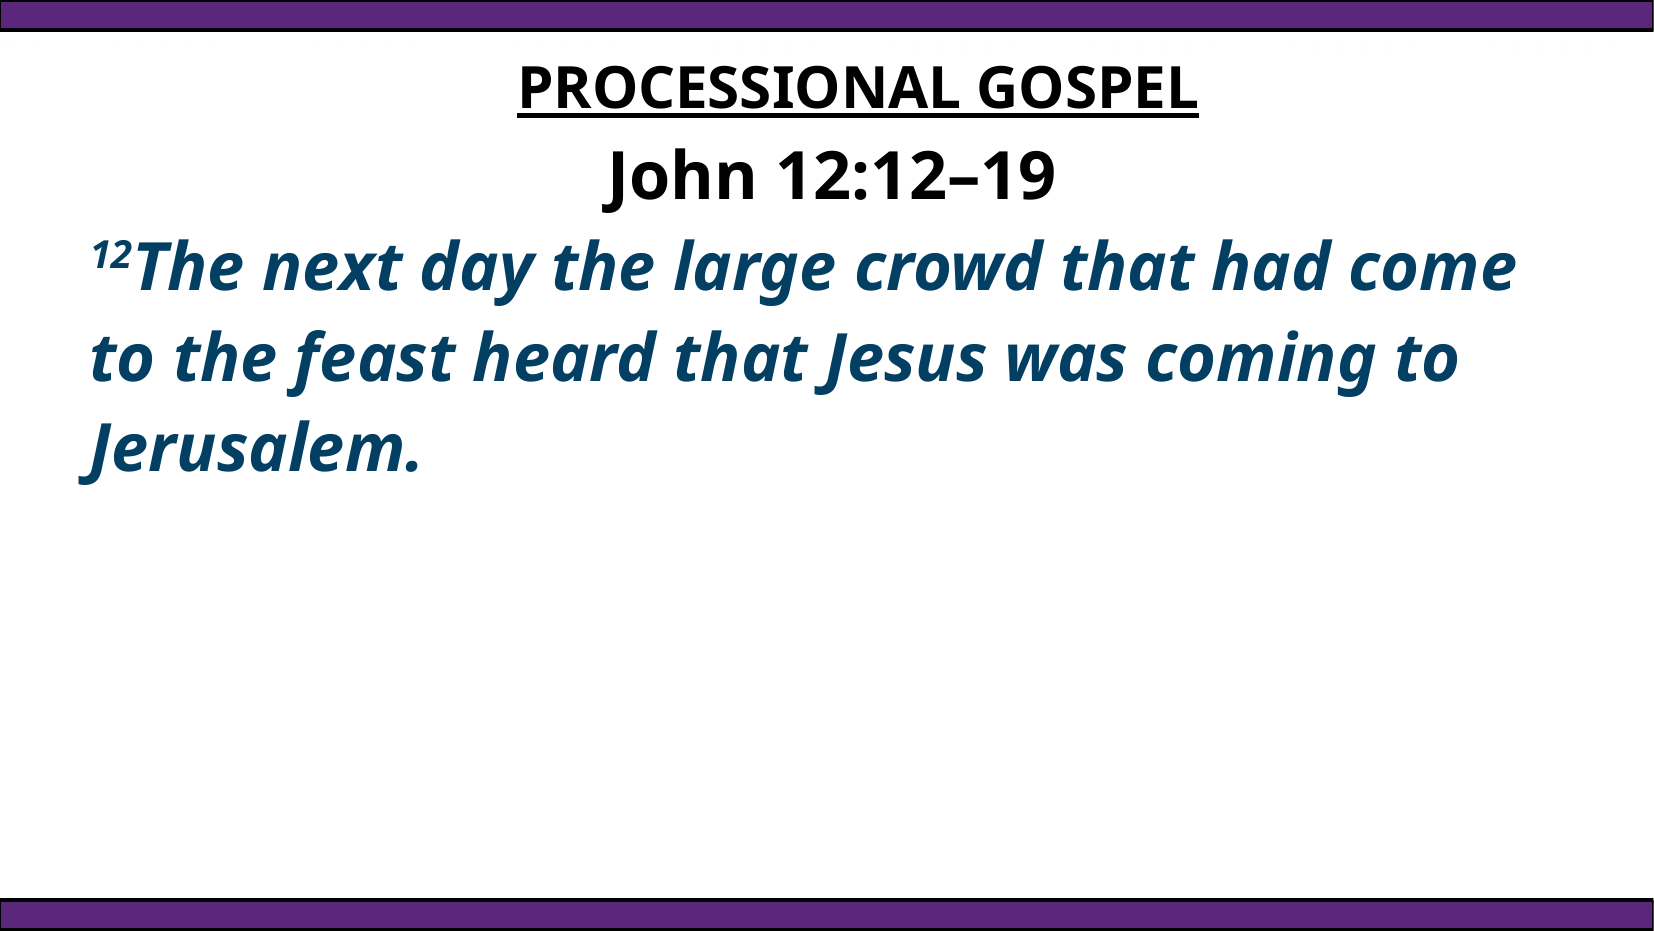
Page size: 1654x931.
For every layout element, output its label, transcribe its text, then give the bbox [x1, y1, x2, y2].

picture [0, 31, 1654, 900]
text_box [0, 0, 1654, 31]
text_box [0, 900, 1654, 931]
text_box Processional Gospel John 12:12–19 12The next day the large crowd that had come to the feast heard that Jesus was coming to Jerusalem. [75, 30, 1591, 489]
